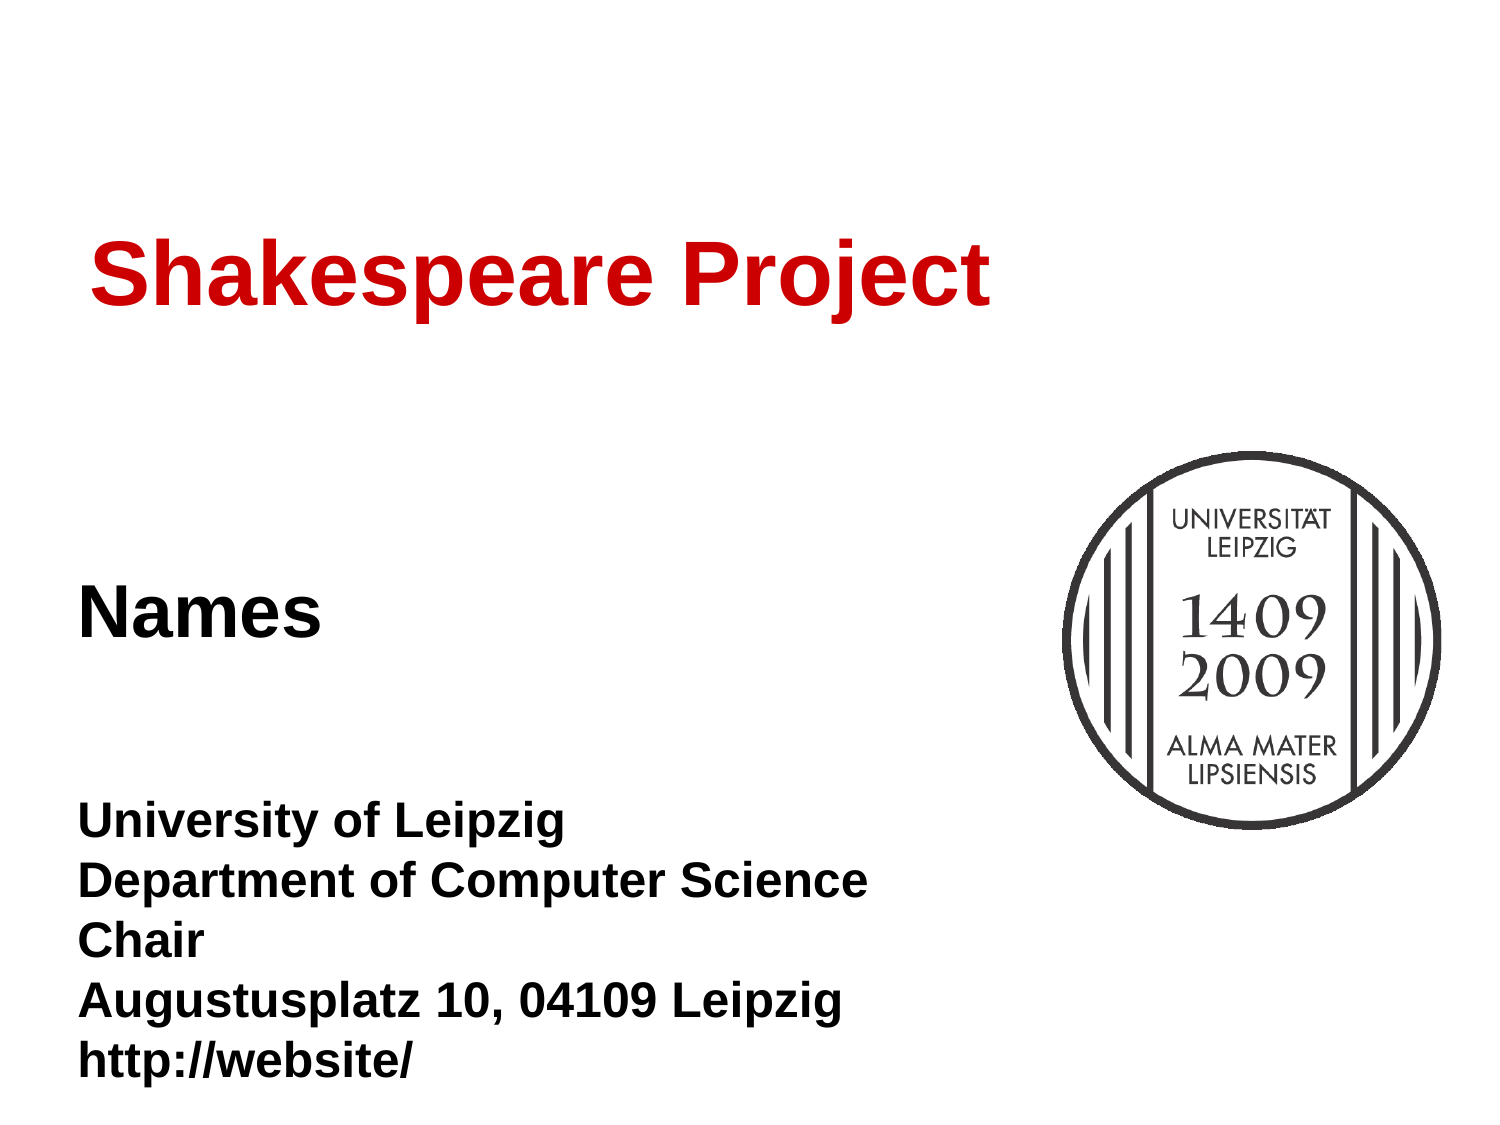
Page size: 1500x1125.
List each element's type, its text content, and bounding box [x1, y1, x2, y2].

text_box Names University of Leipzig Department of Computer Science Chair Augustusplatz 10, 04109 Leipzig http://website/ [62, 555, 1463, 1095]
picture [1062, 449, 1442, 831]
text_box Shakespeare Project [75, 87, 1375, 450]
